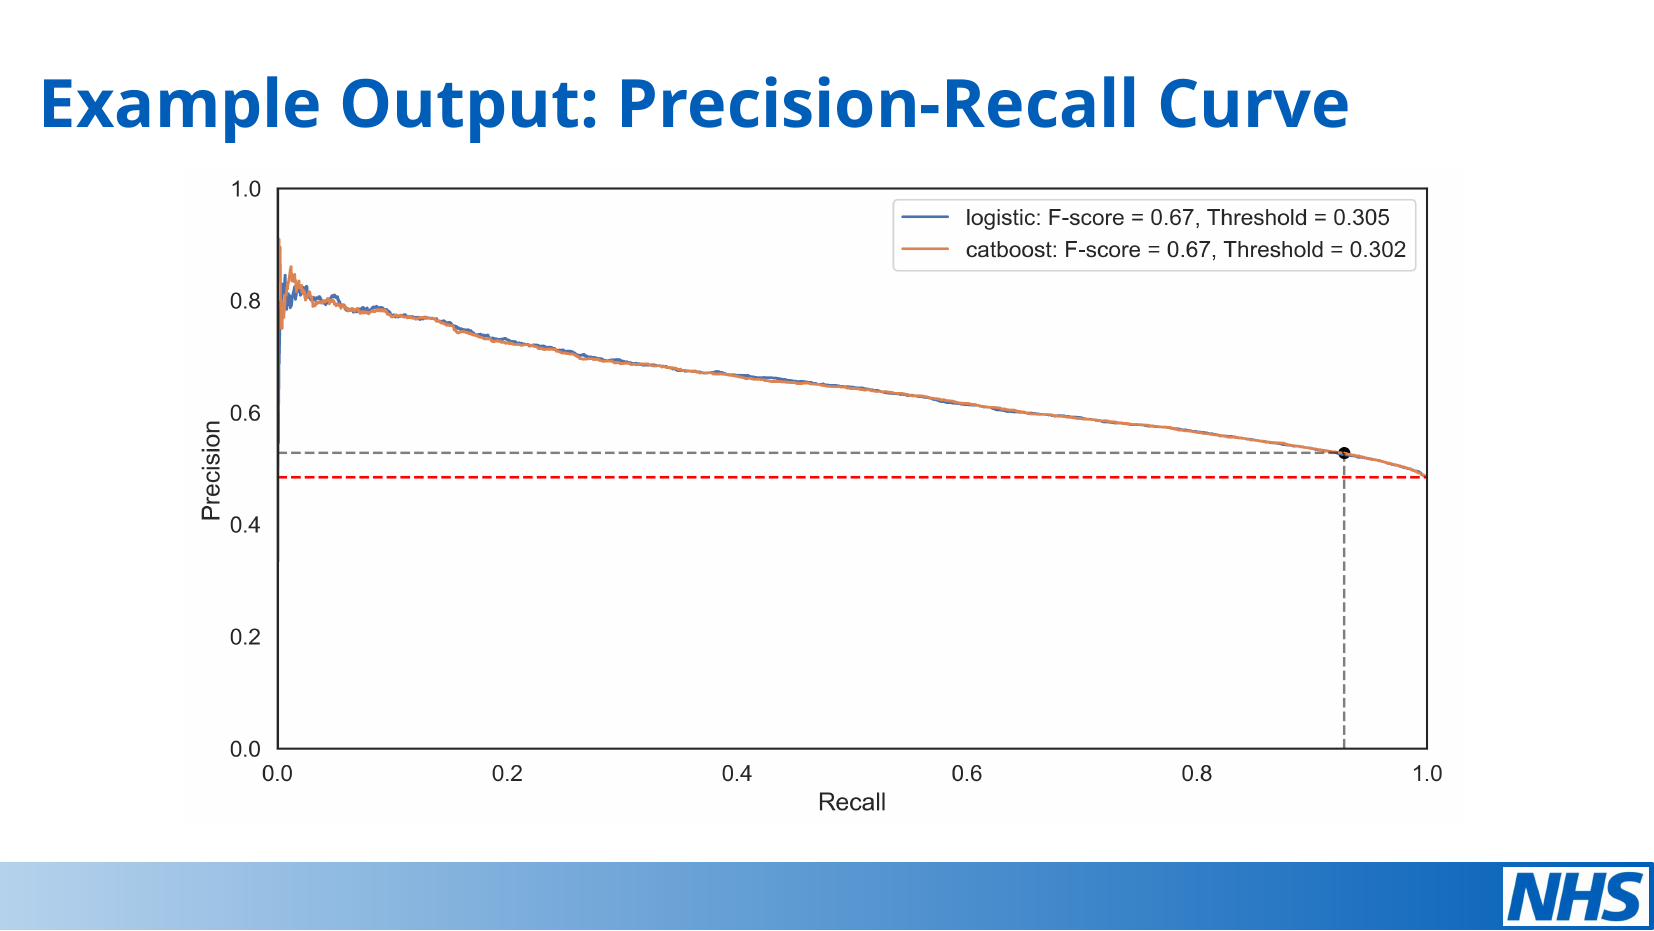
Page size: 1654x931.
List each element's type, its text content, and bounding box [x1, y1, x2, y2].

picture [1503, 867, 1649, 926]
text_box [0, 862, 1654, 930]
text_box Example Output: Precision-Recall Curve [23, 15, 1630, 196]
picture [185, 165, 1469, 827]
